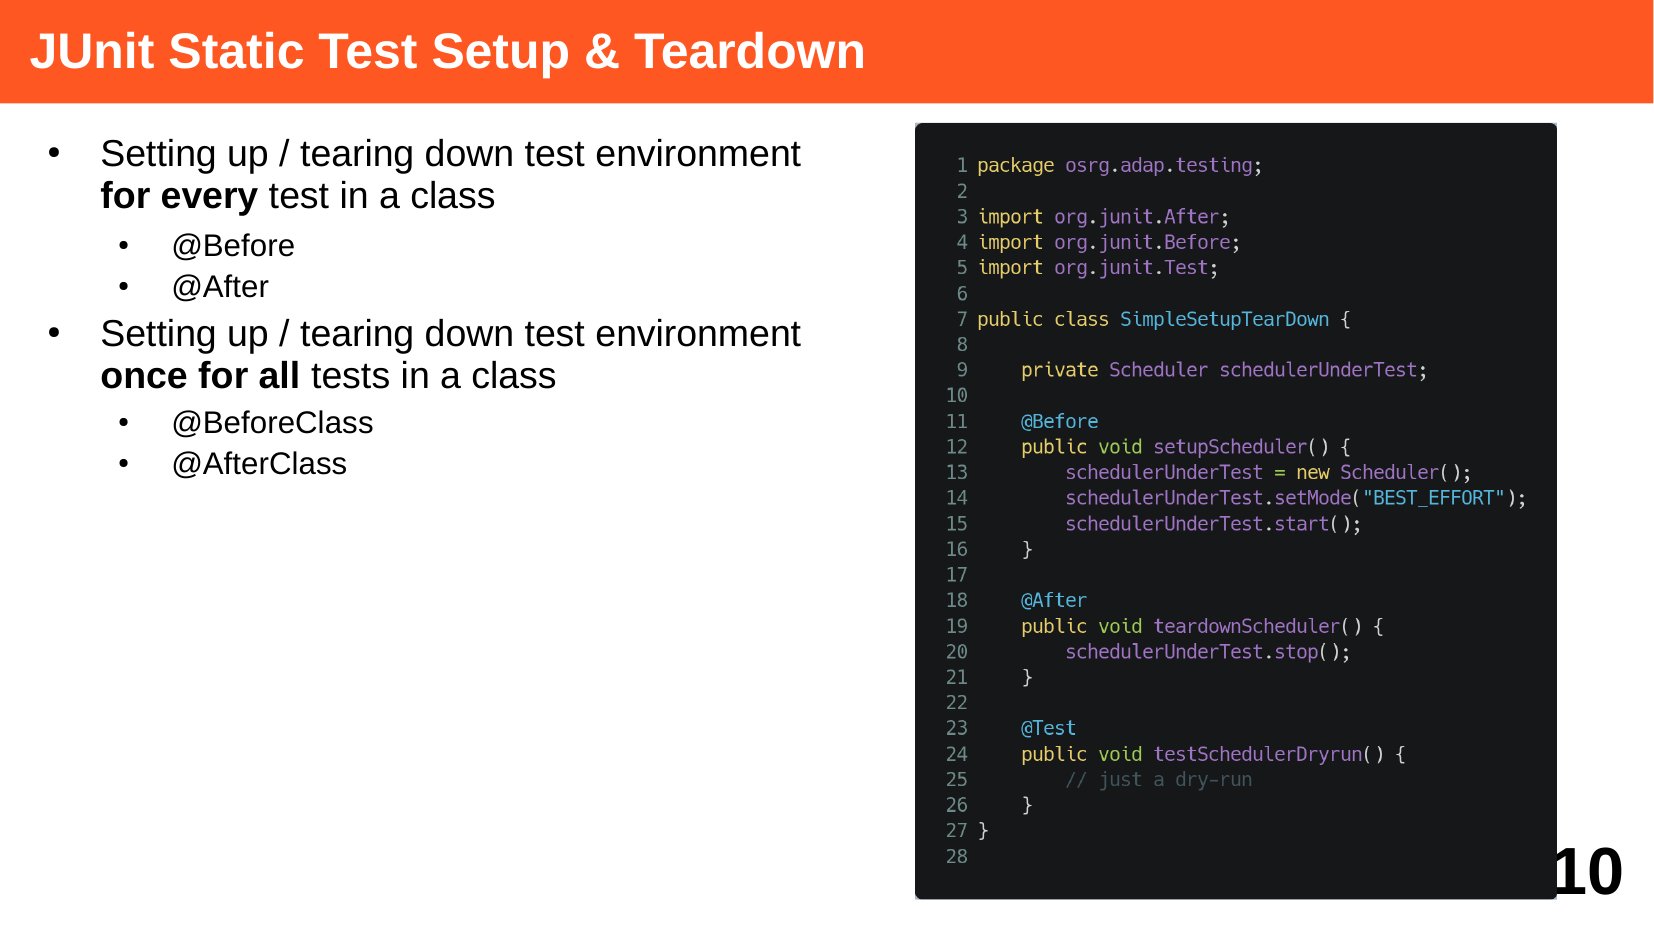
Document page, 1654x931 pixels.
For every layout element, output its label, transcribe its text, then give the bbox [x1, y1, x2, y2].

picture [915, 122, 1557, 901]
title JUnit Static Test Setup & Teardown [0, 0, 1654, 104]
list Setting up / tearing down test environment for every test in a class @Before @After Setting up / tearing down test environment once for all tests in a class @BeforeClass @AfterClass [29, 132, 826, 813]
